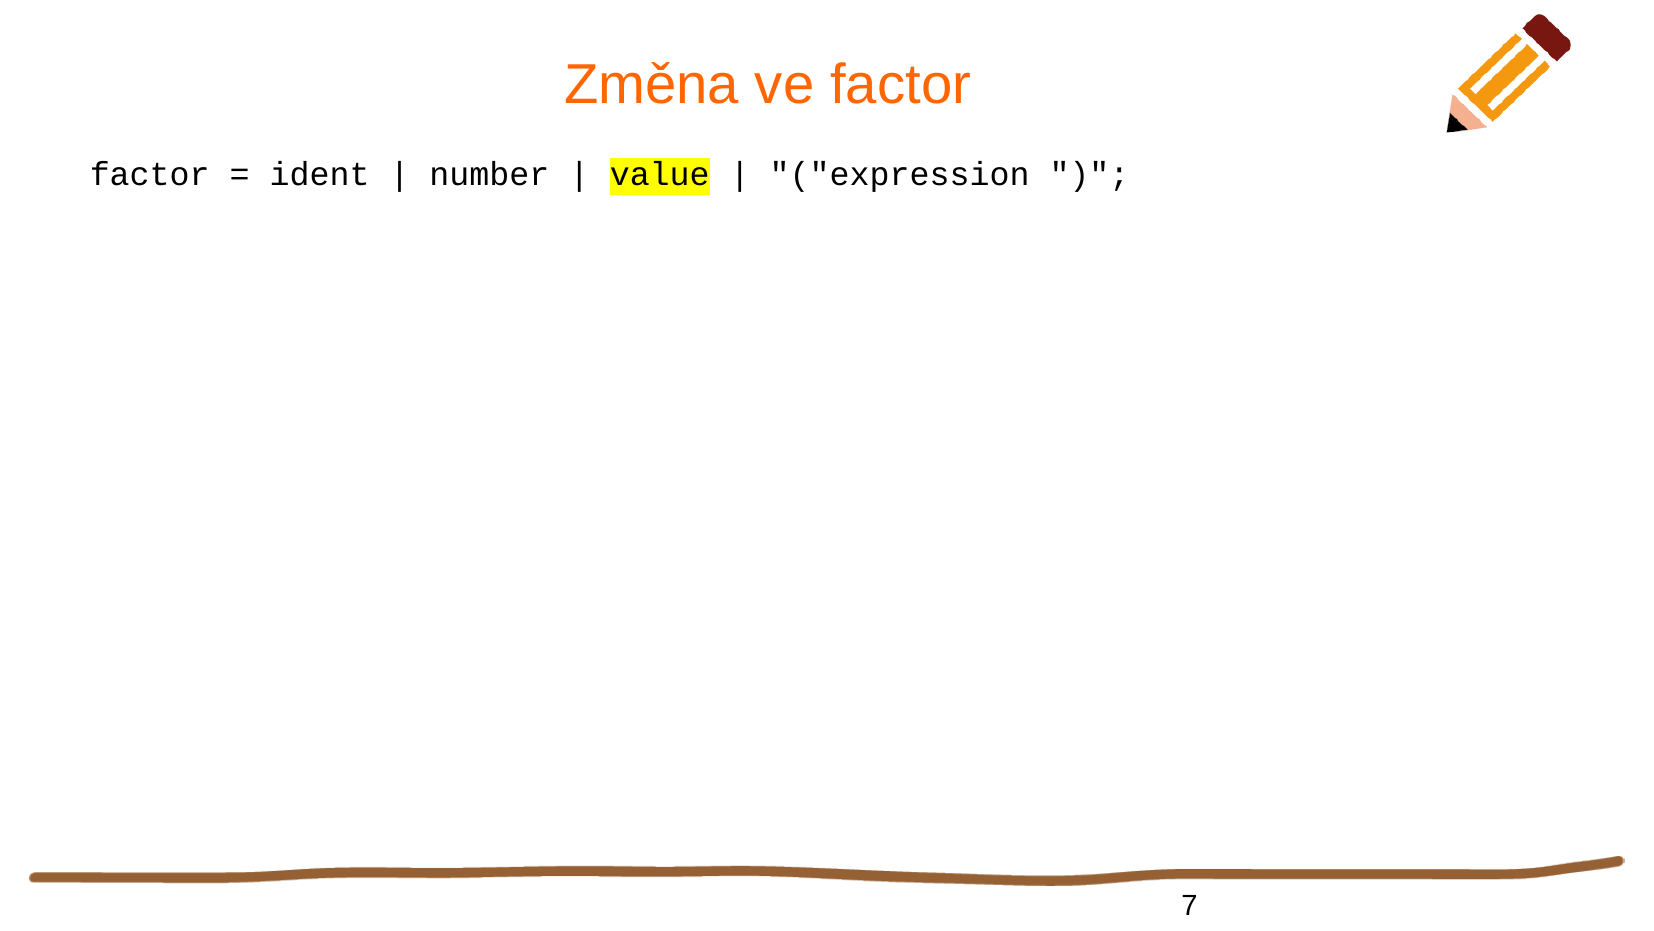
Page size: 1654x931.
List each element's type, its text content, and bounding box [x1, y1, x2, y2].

text_box [1181, 885, 1565, 931]
title Změna ve factor [88, 29, 1447, 133]
text_box factor = ident | number | value | "("expression ")"; [75, 150, 1538, 728]
